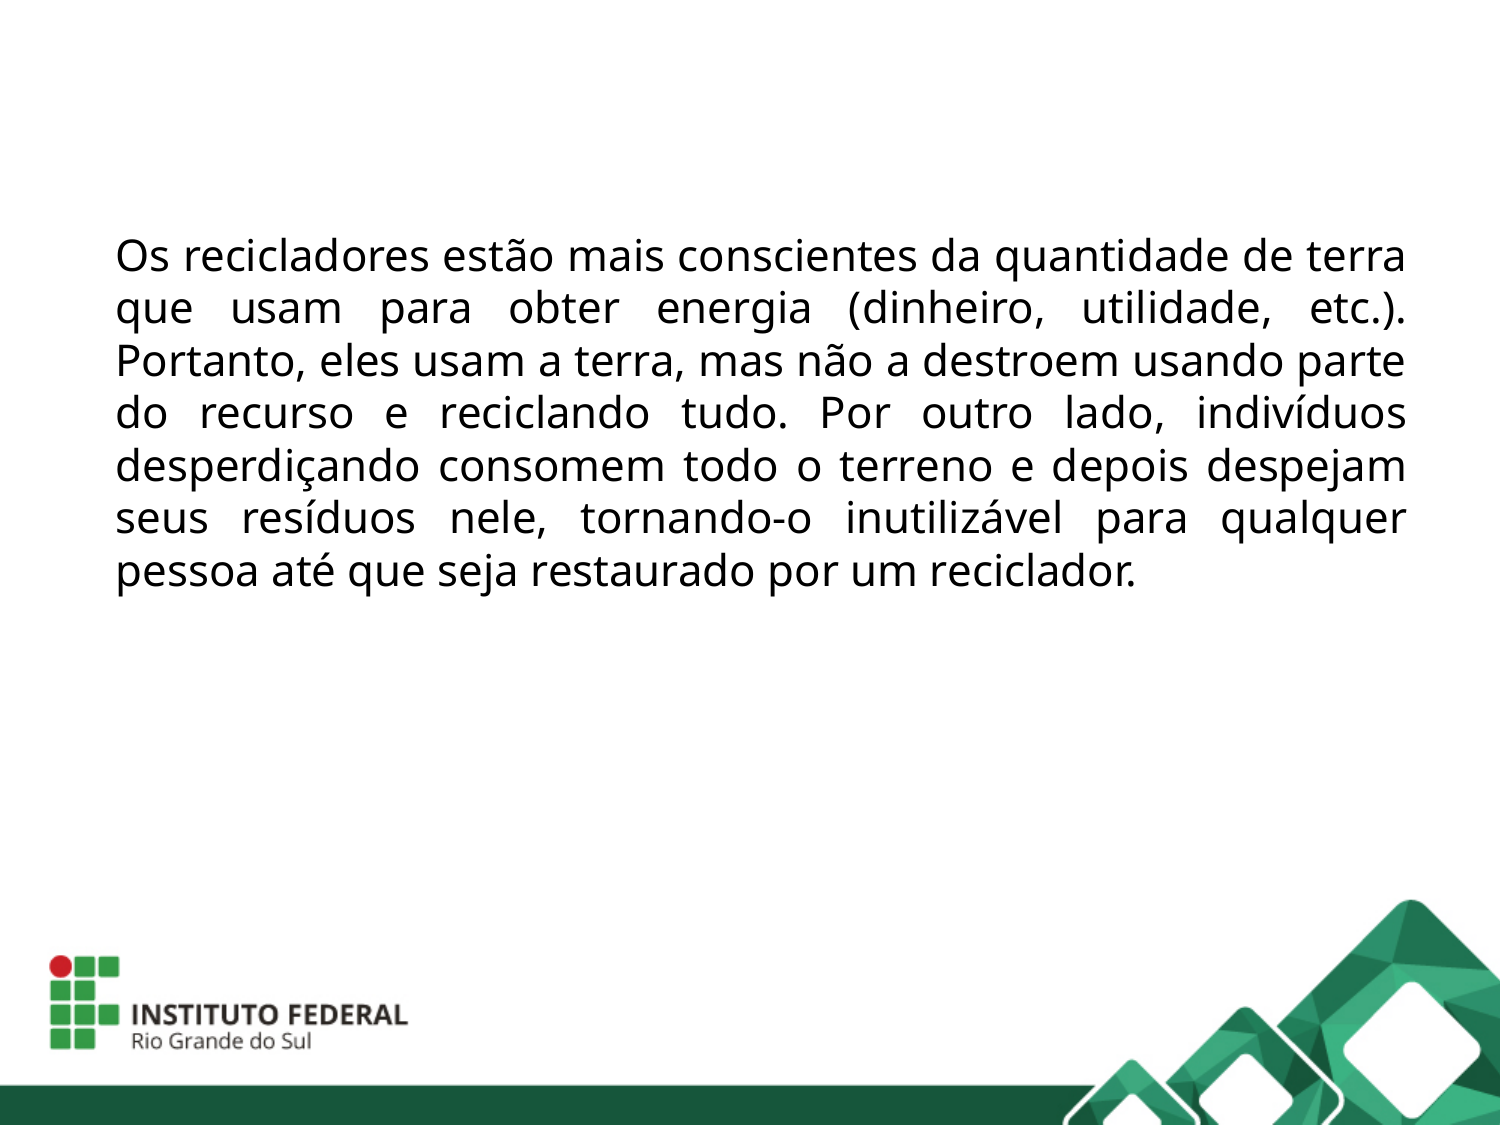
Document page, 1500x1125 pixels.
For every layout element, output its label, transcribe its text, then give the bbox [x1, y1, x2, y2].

picture [0, 0, 1500, 1125]
text_box Os recicladores estão mais conscientes da quantidade de terra que usam para obter energia (dinheiro, utilidade, etc.). Portanto, eles usam a terra, mas não a destroem usando parte do recurso e reciclando tudo. Por outro lado, indivíduos desperdiçando consomem todo o terreno e depois despejam seus resíduos nele, tornando-o inutilizável para qualquer pessoa até que seja restaurado por um reciclador. [100, 220, 1424, 813]
